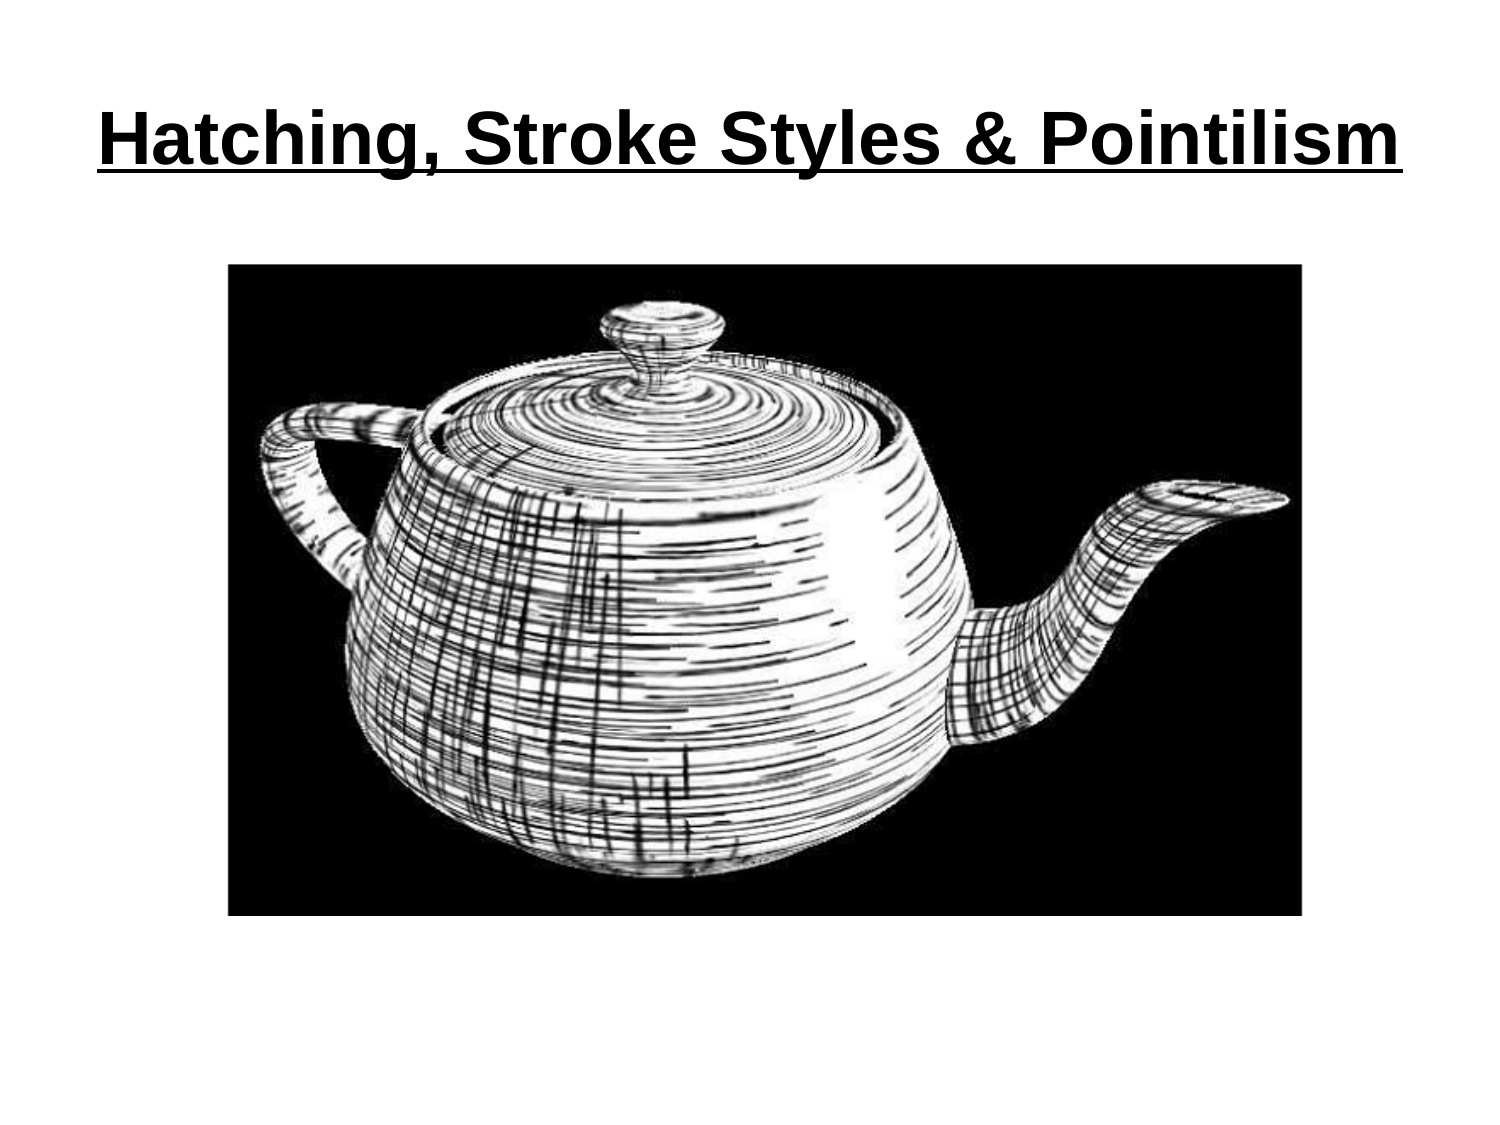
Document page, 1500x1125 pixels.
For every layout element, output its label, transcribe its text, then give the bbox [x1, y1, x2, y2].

title Hatching, Stroke Styles & Pointilism [75, 44, 1425, 233]
picture [225, 263, 1304, 916]
